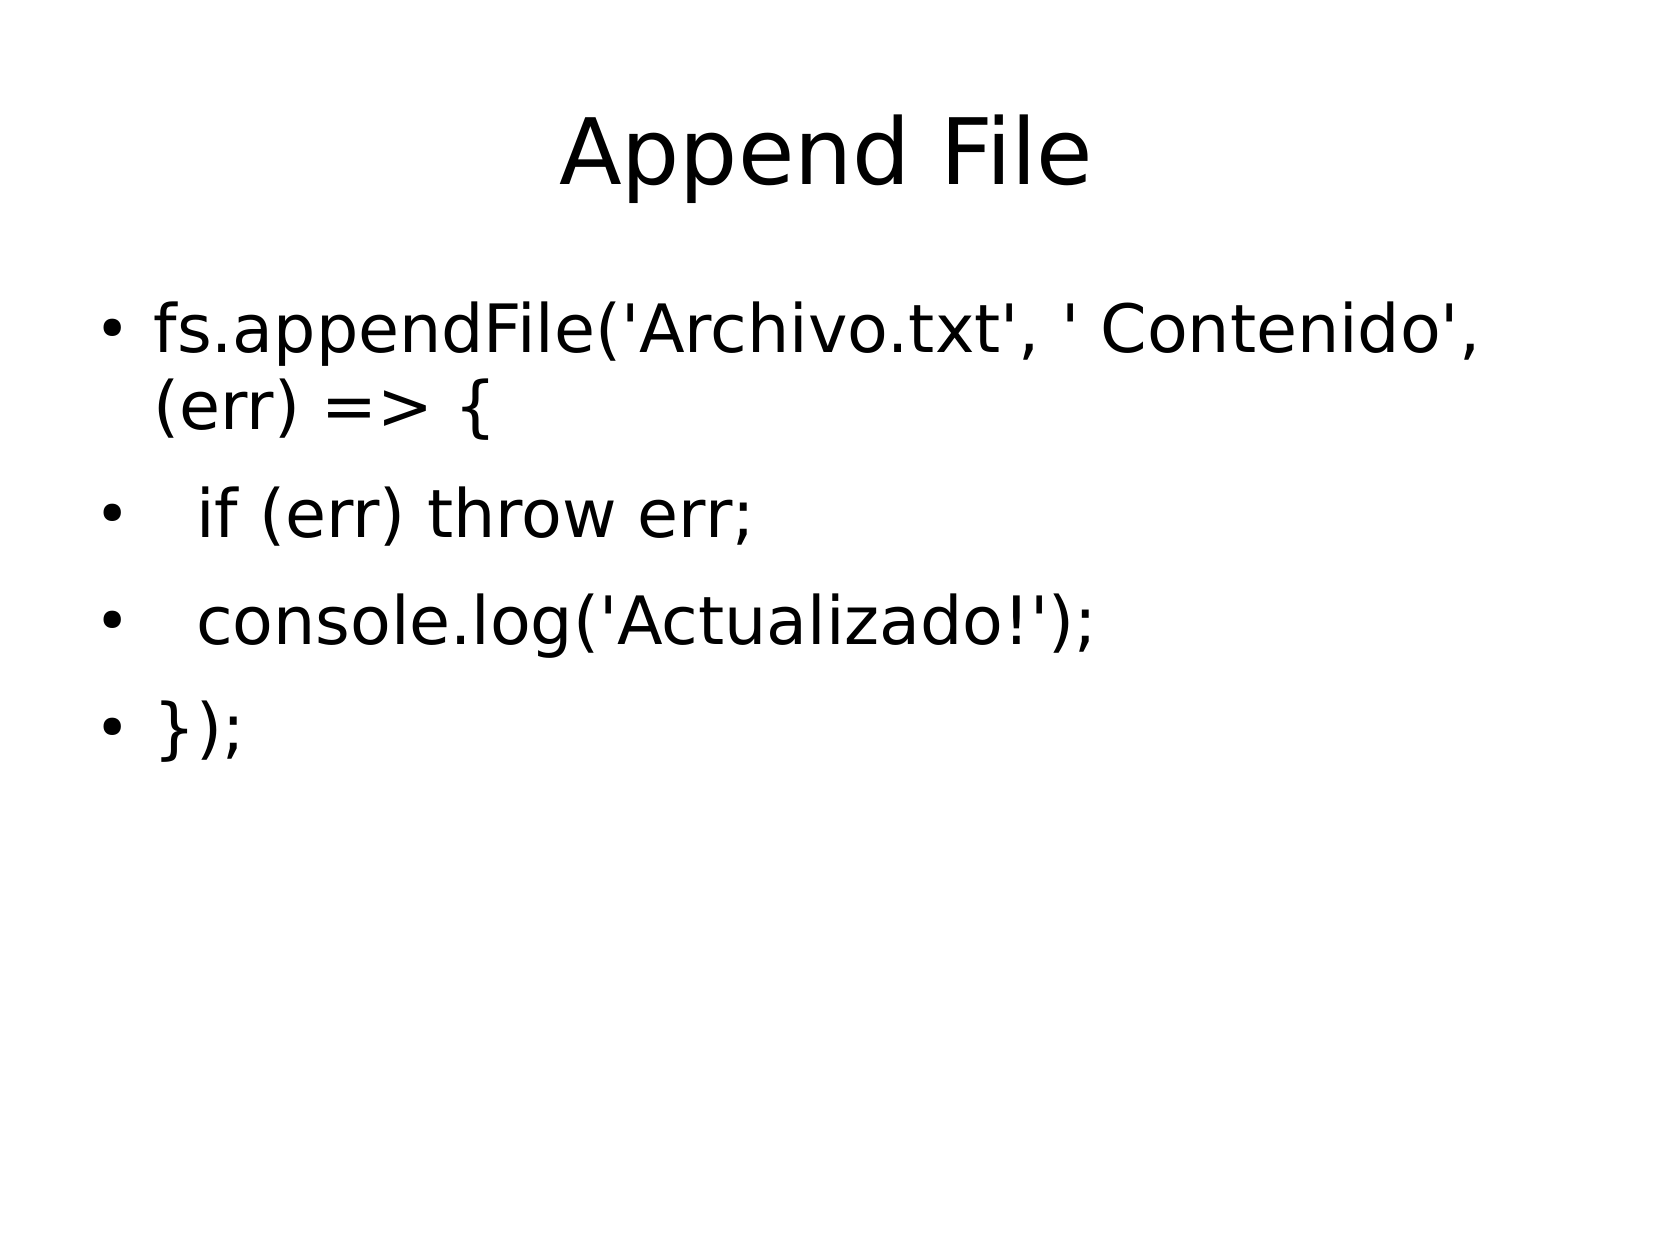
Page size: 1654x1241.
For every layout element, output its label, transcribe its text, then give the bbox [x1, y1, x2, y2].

title Append File [82, 49, 1571, 257]
list fs.appendFile('Archivo.txt', ' Contenido', (err) => { if (err) throw err; console.log('Actualizado!'); }); [82, 290, 1571, 1010]
